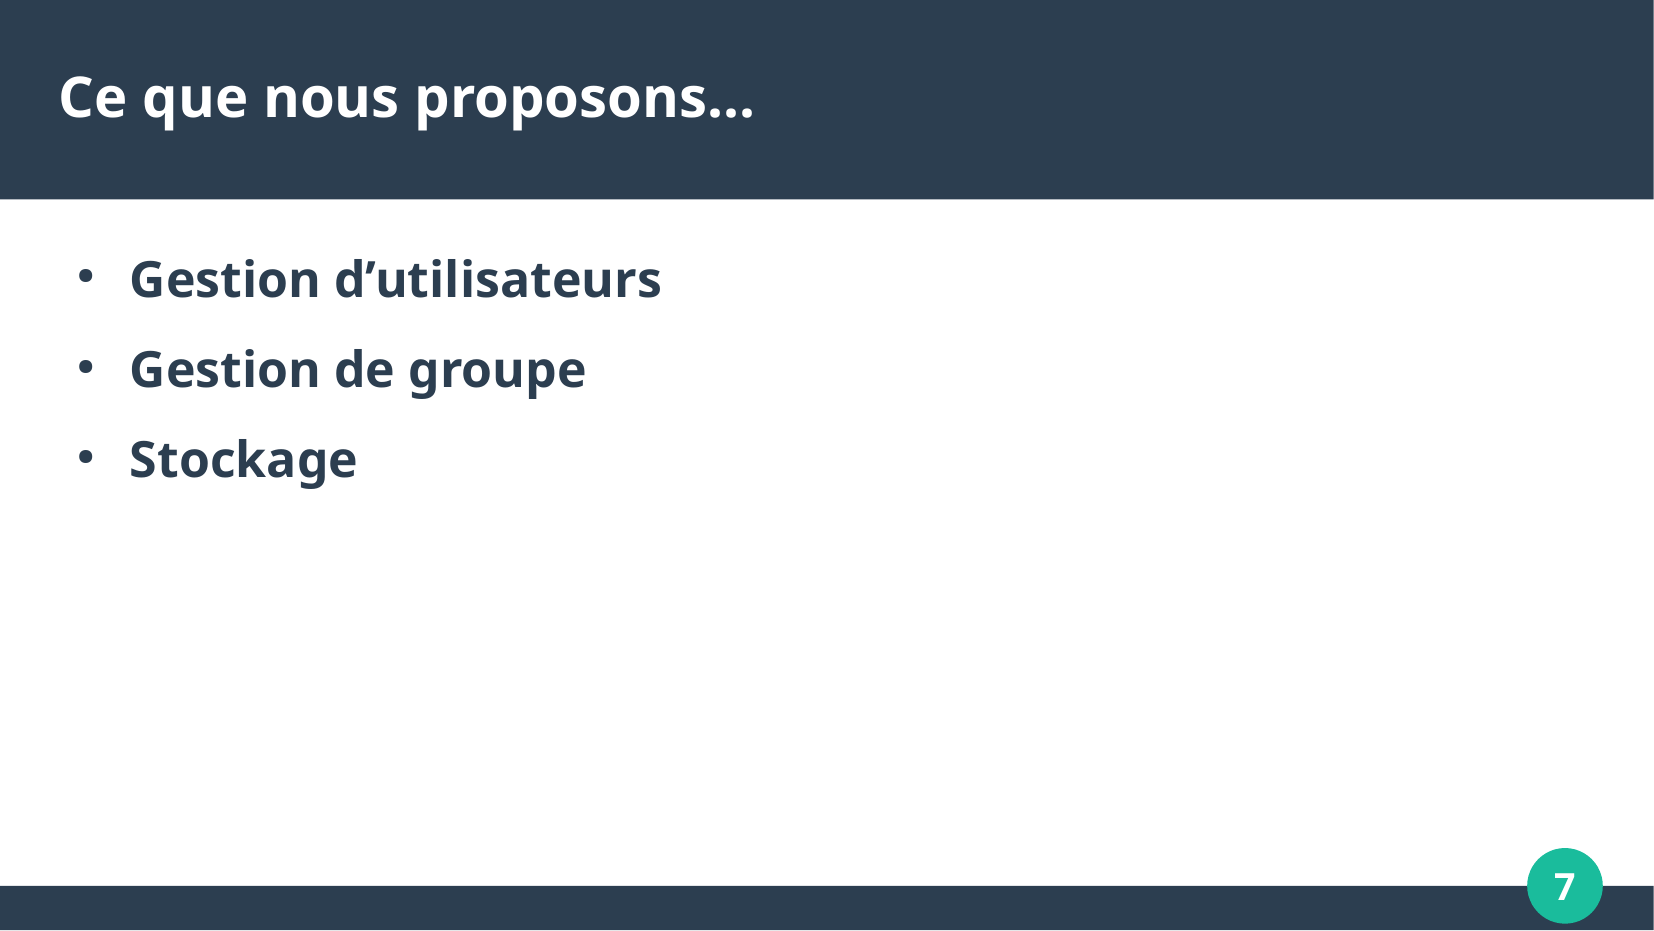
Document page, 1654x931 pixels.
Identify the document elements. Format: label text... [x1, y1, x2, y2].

title Ce que nous proposons... [59, 37, 1595, 155]
list Gestion d’utilisateurs Gestion de groupe Stockage [59, 243, 1595, 864]
